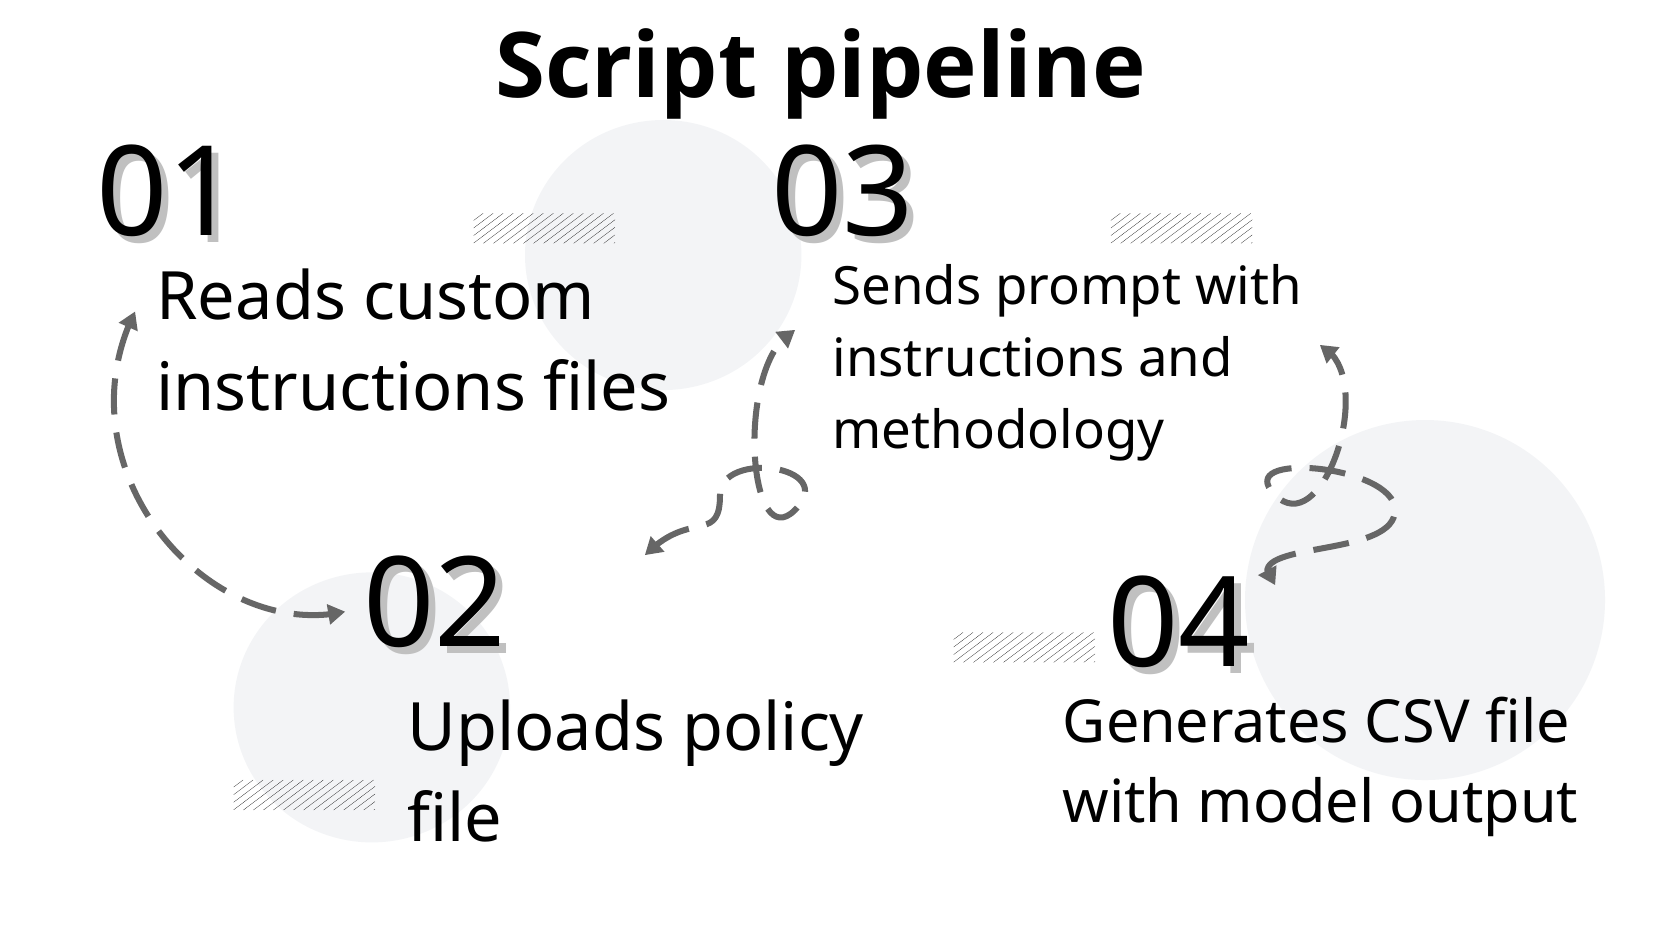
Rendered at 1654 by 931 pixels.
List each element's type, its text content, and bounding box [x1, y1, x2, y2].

list Generates CSV file with model output [1062, 679, 1625, 898]
title Script pipeline [76, 0, 1565, 125]
list Uploads policy file [407, 679, 969, 898]
text_box 03 [756, 125, 937, 280]
list Reads custom instructions files [156, 248, 718, 467]
text_box 01 [81, 125, 262, 280]
text_box 04 [1092, 525, 1273, 679]
list Sends prompt with instructions and methodology [832, 248, 1394, 467]
text_box 02 [348, 505, 529, 691]
